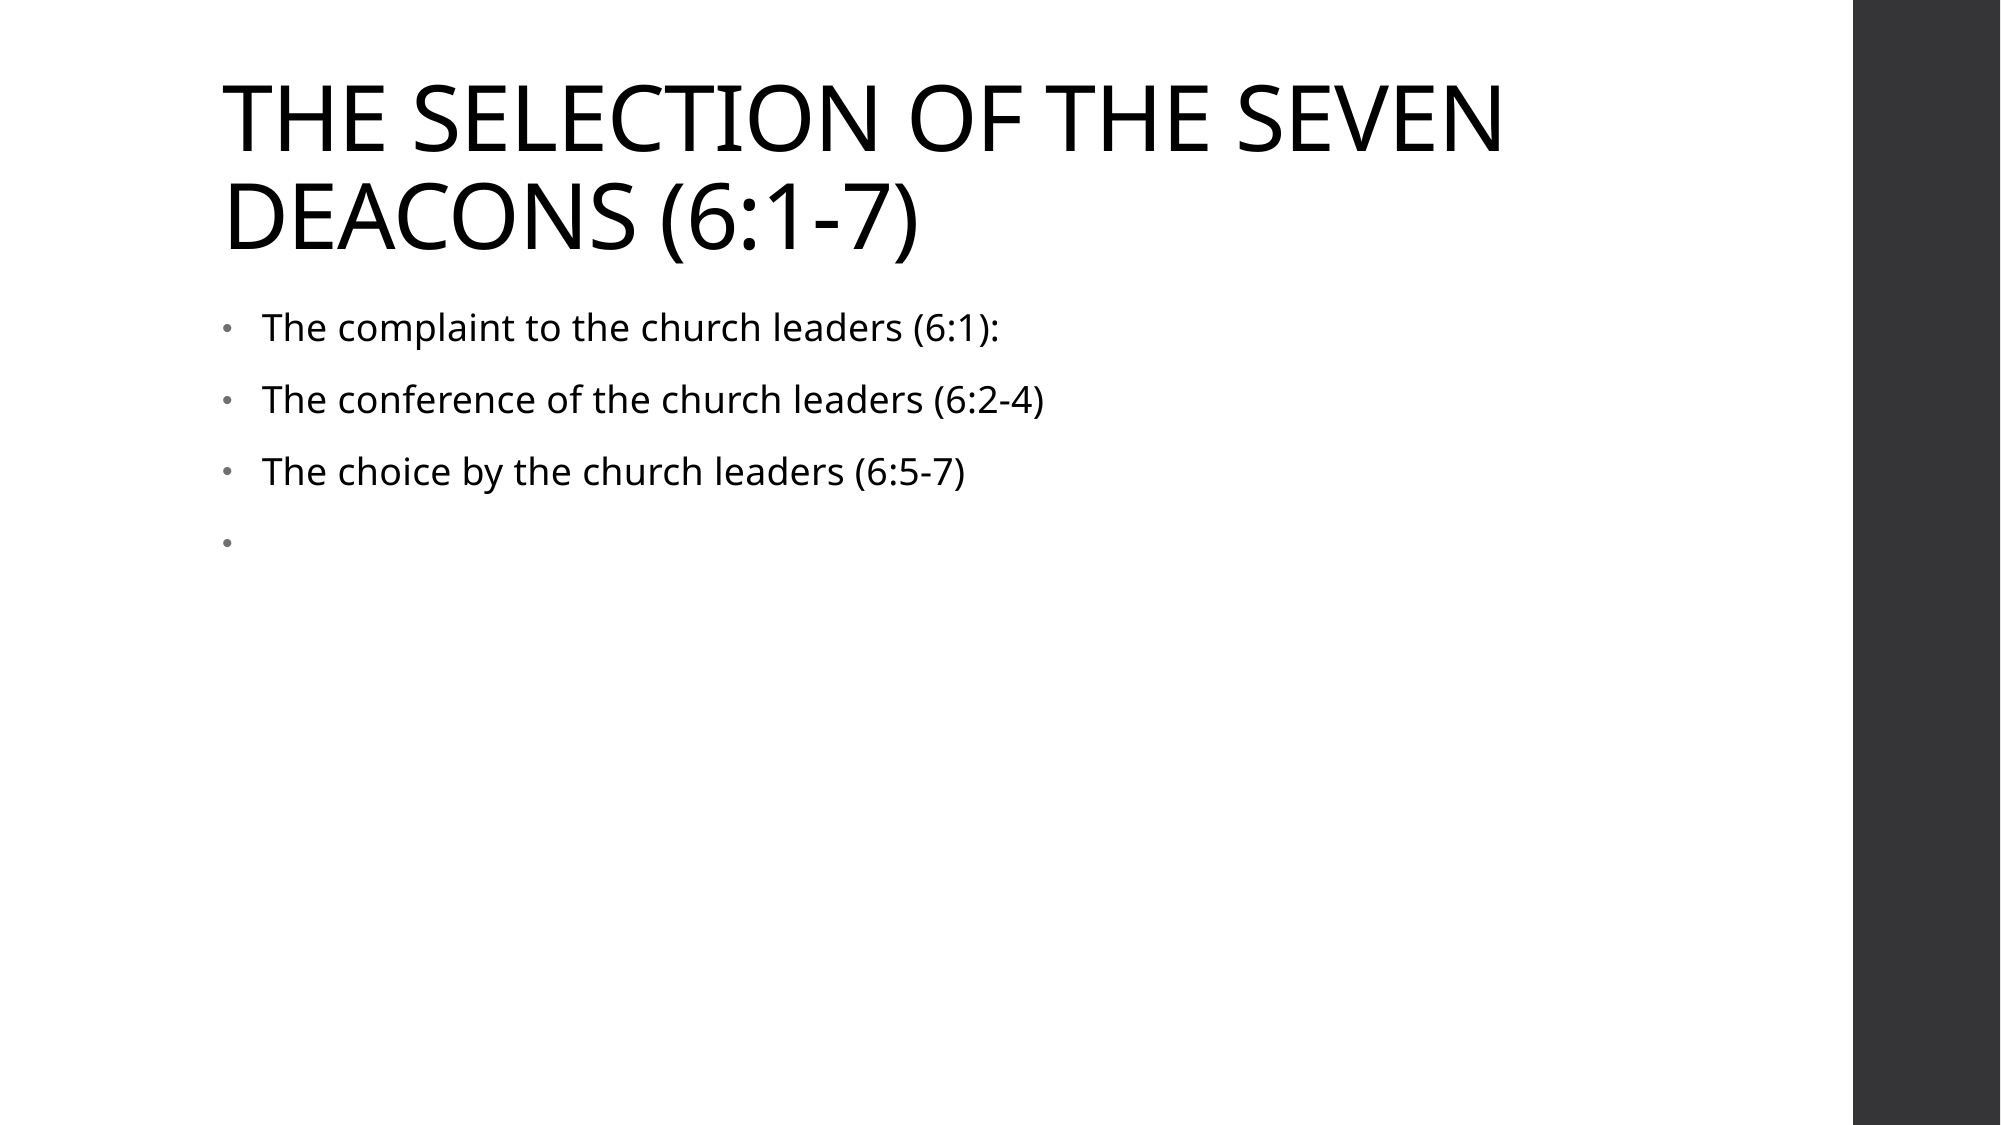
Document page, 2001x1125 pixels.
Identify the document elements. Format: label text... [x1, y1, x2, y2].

list The complaint to the church leaders (6:1): The conference of the church leaders (6:2-4) The choice by the church leaders (6:5-7) [206, 299, 1617, 1014]
title THE SELECTION OF THE SEVEN DEACONS (6:1-7) [206, 60, 1797, 278]
